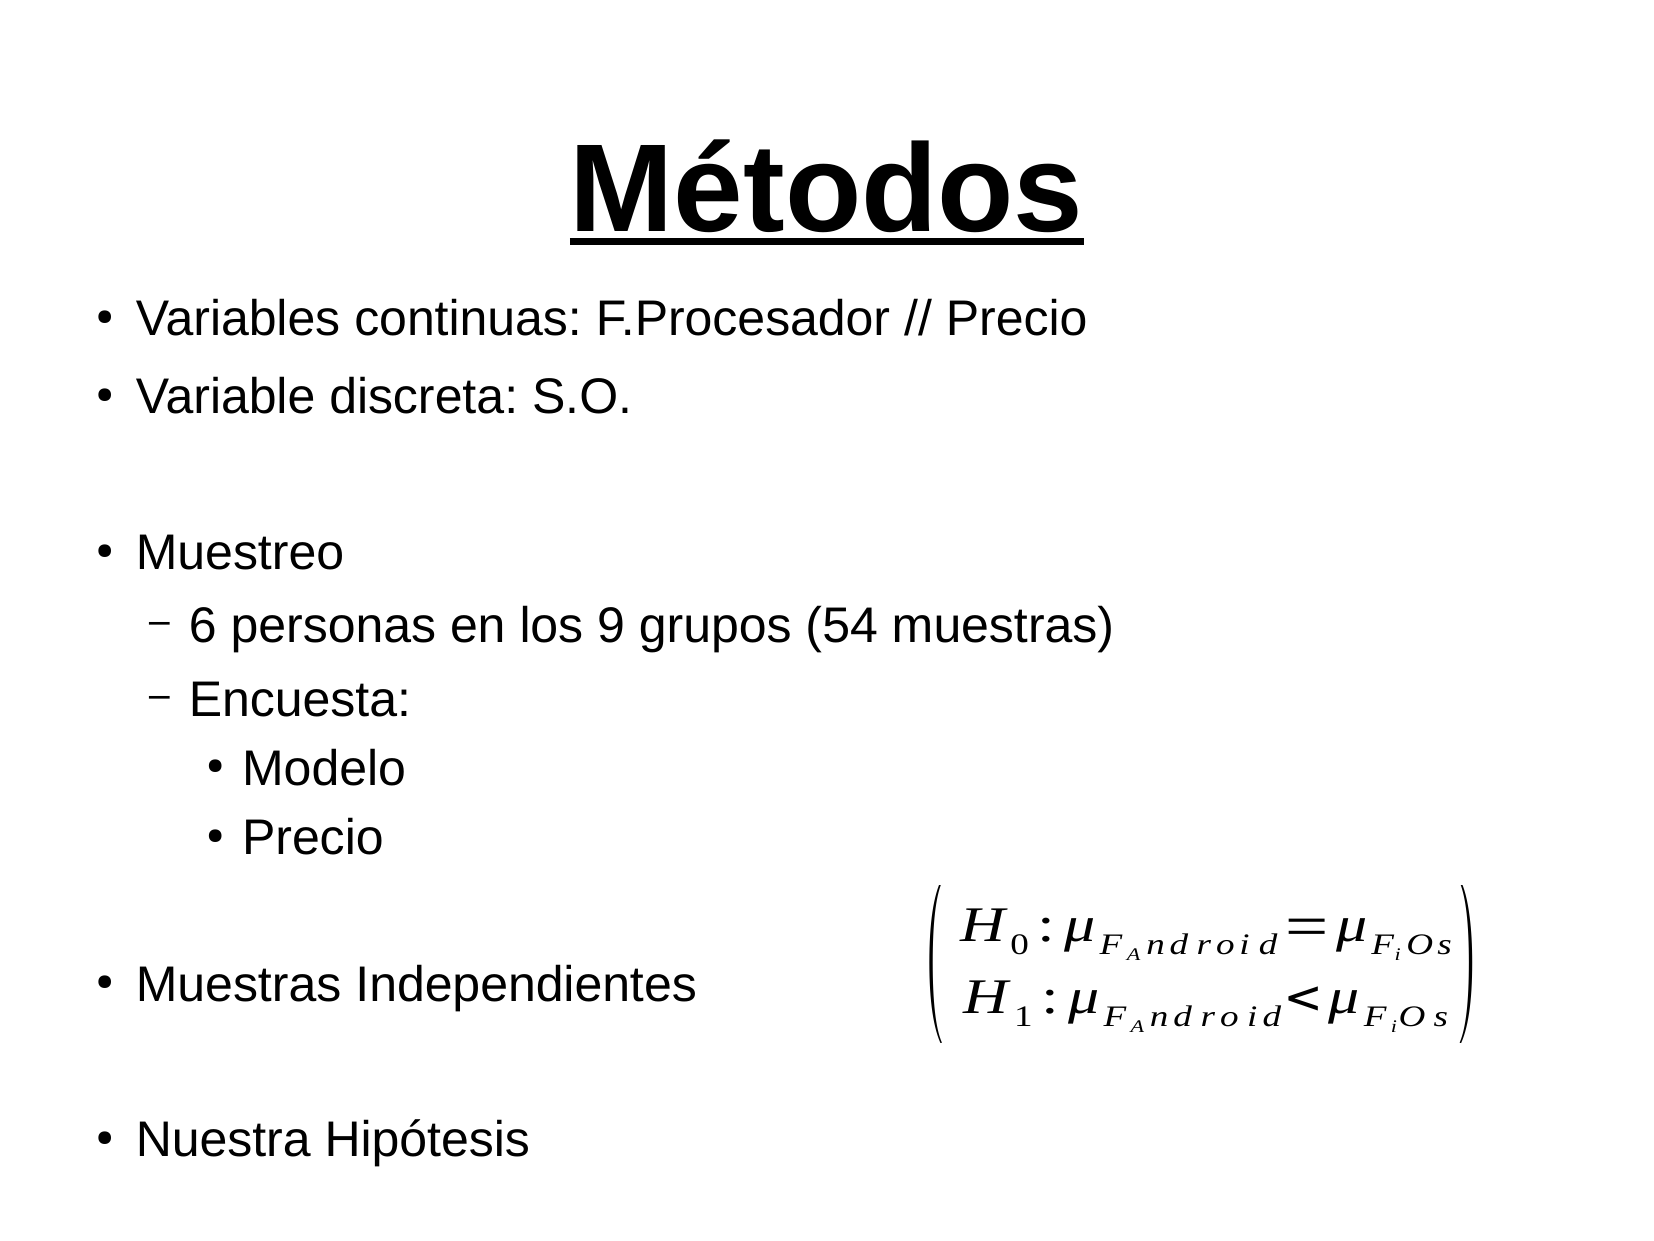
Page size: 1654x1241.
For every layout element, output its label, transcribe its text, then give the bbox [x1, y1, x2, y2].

list Variables continuas: F.Procesador // Precio Variable discreta: S.O. Muestreo 6 personas en los 9 grupos (54 muestras) Encuesta: Modelo Precio Muestras Independientes Nuestra Hipótesis [82, 290, 1571, 1170]
chart [909, 885, 1501, 1043]
title Métodos [82, 49, 1571, 257]
